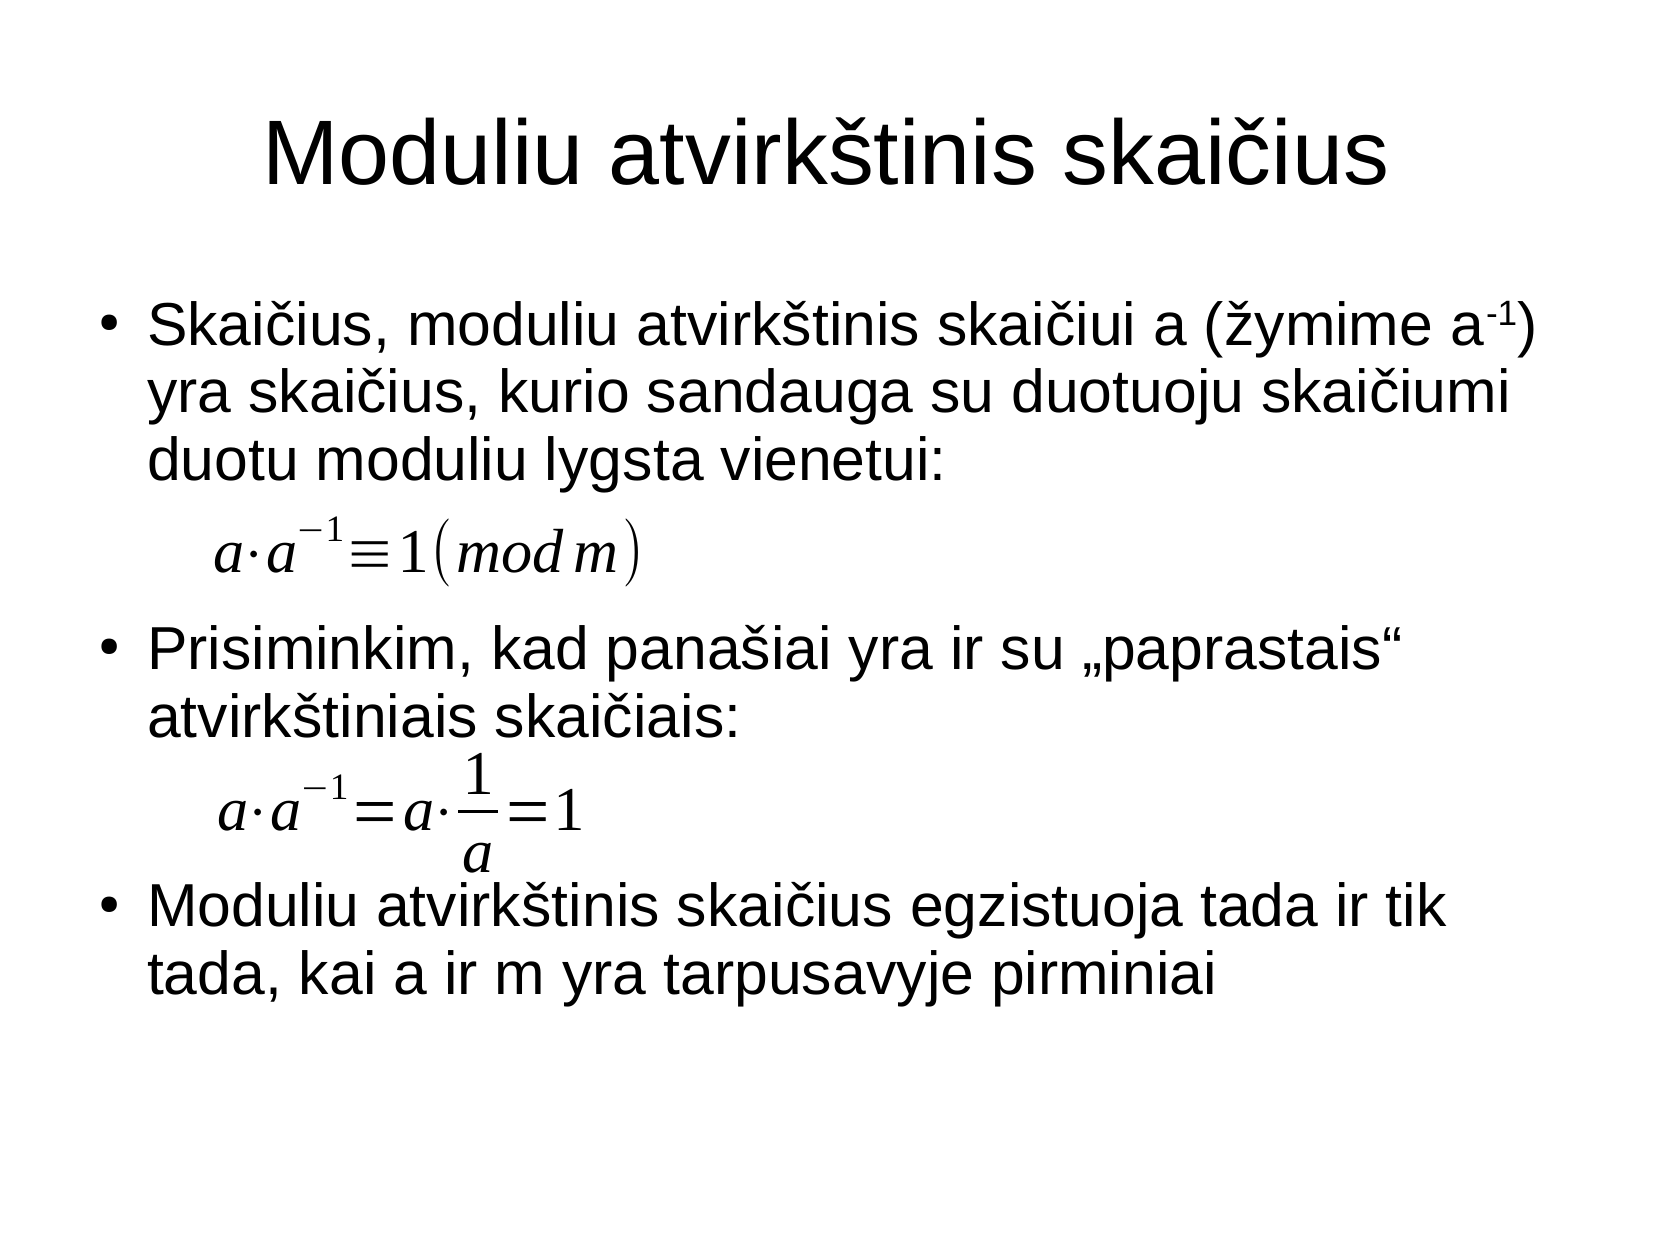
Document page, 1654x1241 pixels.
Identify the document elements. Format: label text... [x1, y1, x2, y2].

chart [209, 738, 591, 886]
list Skaičius, moduliu atvirkštinis skaičiui a (žymime a-1) yra skaičius, kurio sandauga su duotuoju skaičiumi duotu moduliu lygsta vienetui: Prisiminkim, kad panašiai yra ir su „paprastais“ atvirkštiniais skaičiais: Moduliu atvirkštinis skaičius egzistuoja tada ir tik tada, kai a ir m yra tarpusavyje pirminiai [82, 290, 1571, 1010]
chart [205, 508, 650, 591]
title Moduliu atvirkštinis skaičius [82, 49, 1571, 257]
